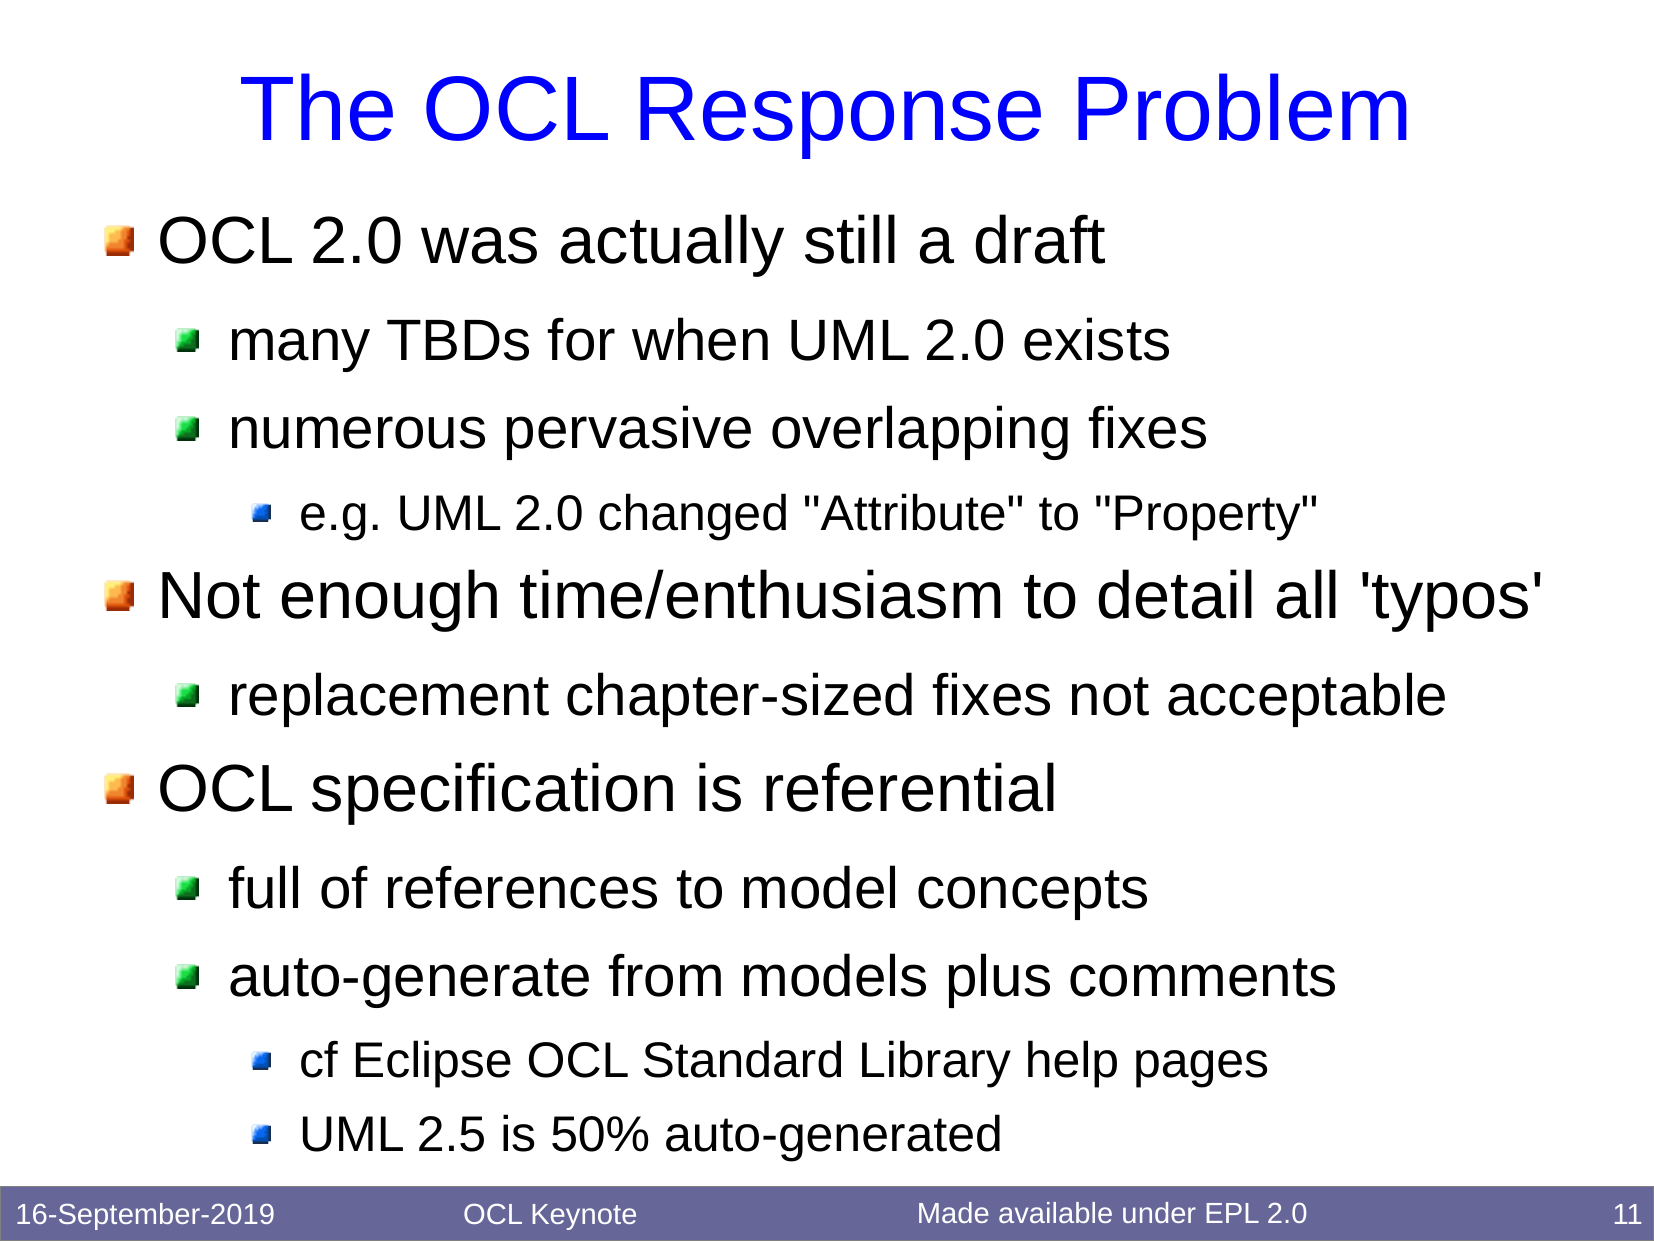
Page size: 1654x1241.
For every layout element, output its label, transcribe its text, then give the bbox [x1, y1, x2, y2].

title The OCL Response Problem [82, 49, 1571, 168]
list OCL 2.0 was actually still a draft many TBDs for when UML 2.0 exists numerous pervasive overlapping fixes e.g. UML 2.0 changed "Attribute" to "Property" Not enough time/enthusiasm to detail all 'typos' replacement chapter-sized fixes not acceptable OCL specification is referential full of references to model concepts auto-generate from models plus comments cf Eclipse OCL Standard Library help pages UML 2.5 is 50% auto-generated [86, 203, 1575, 1162]
